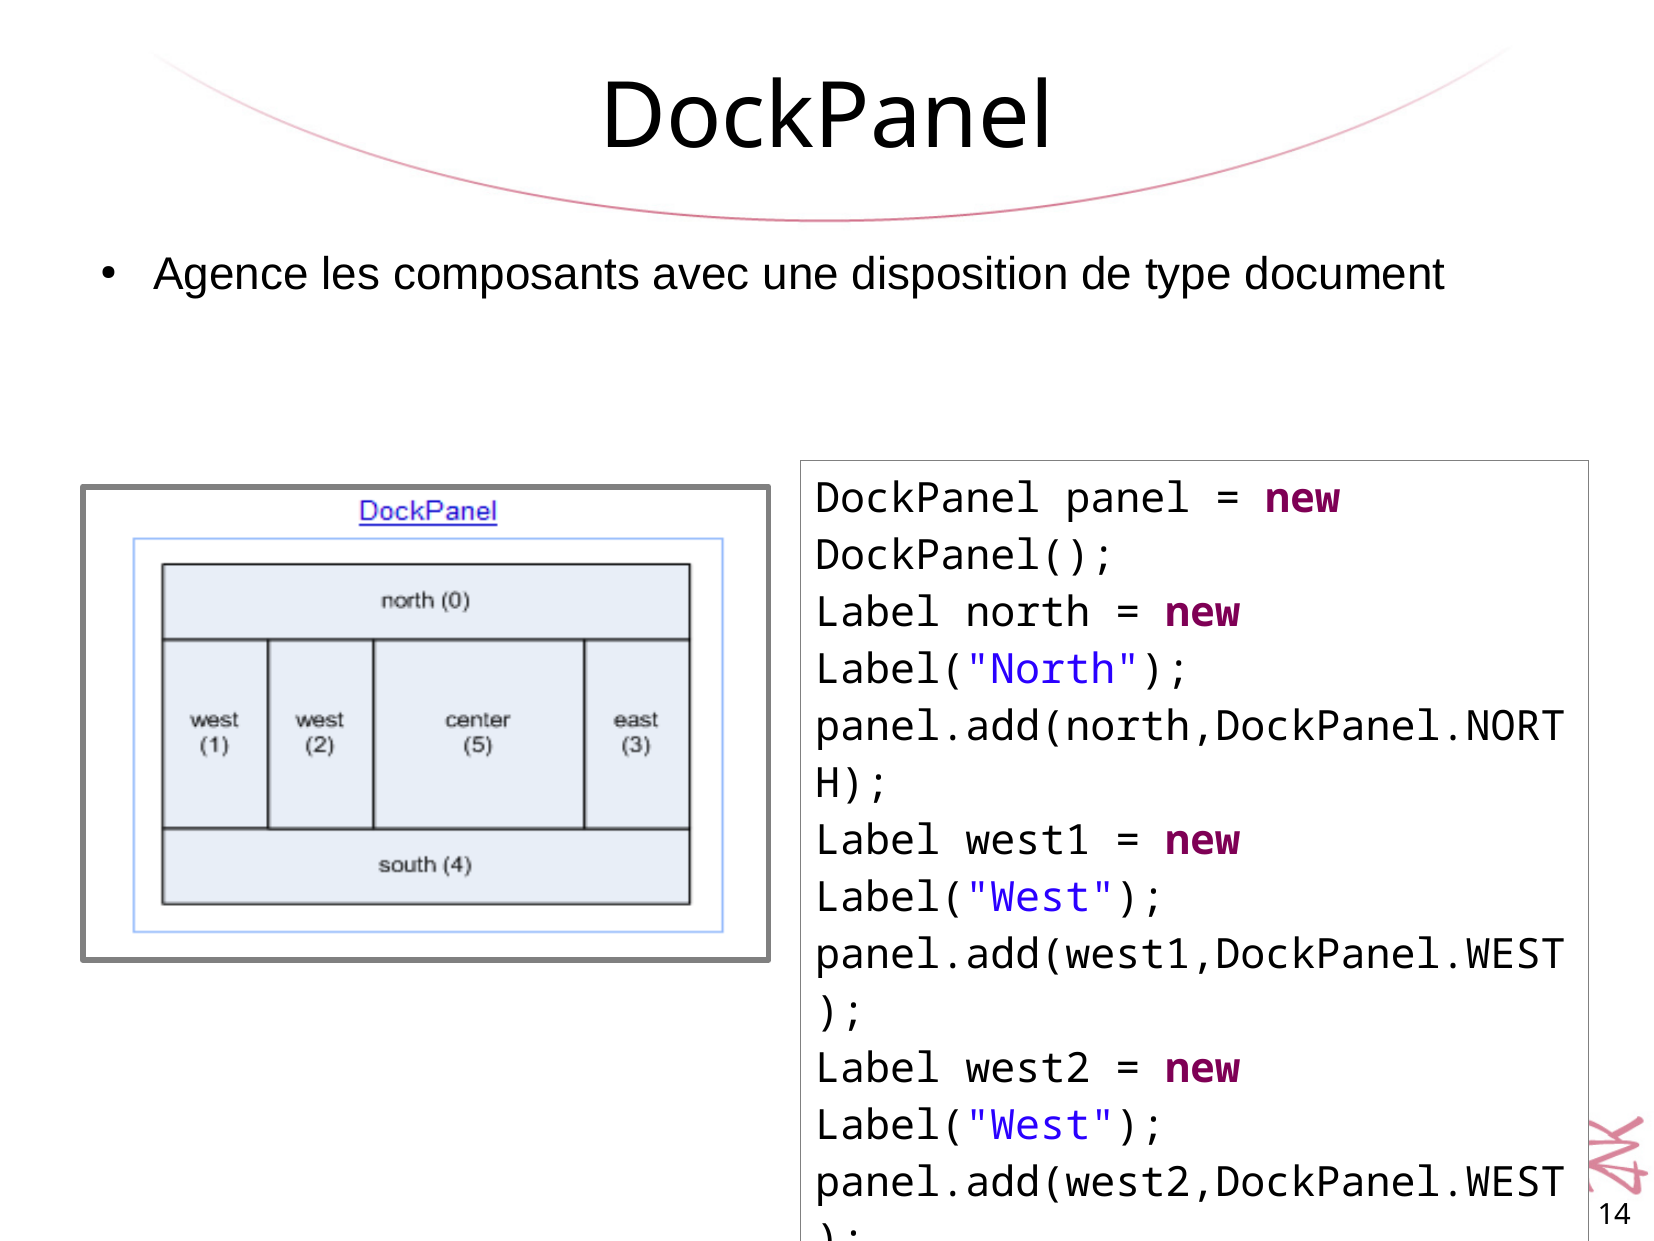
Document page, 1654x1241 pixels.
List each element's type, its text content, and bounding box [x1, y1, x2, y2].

title DockPanel [82, 11, 1571, 213]
list Agence les composants avec une disposition de type document [82, 248, 1571, 968]
text_box DockPanel panel = new DockPanel(); Label north = new Label("North"); panel.add(north,DockPanel.NORTH); Label west1 = new Label("West"); panel.add(west1,DockPanel.WEST); Label west2 = new Label("West"); panel.add(west2,DockPanel.WEST); Label south = new Label("South"); panel.add(south,DockPanel.SOUTH); RootPanel.get("slot1").add(panel); … [800, 460, 1589, 990]
picture [85, 489, 766, 957]
picture [4, 1, 1654, 1241]
